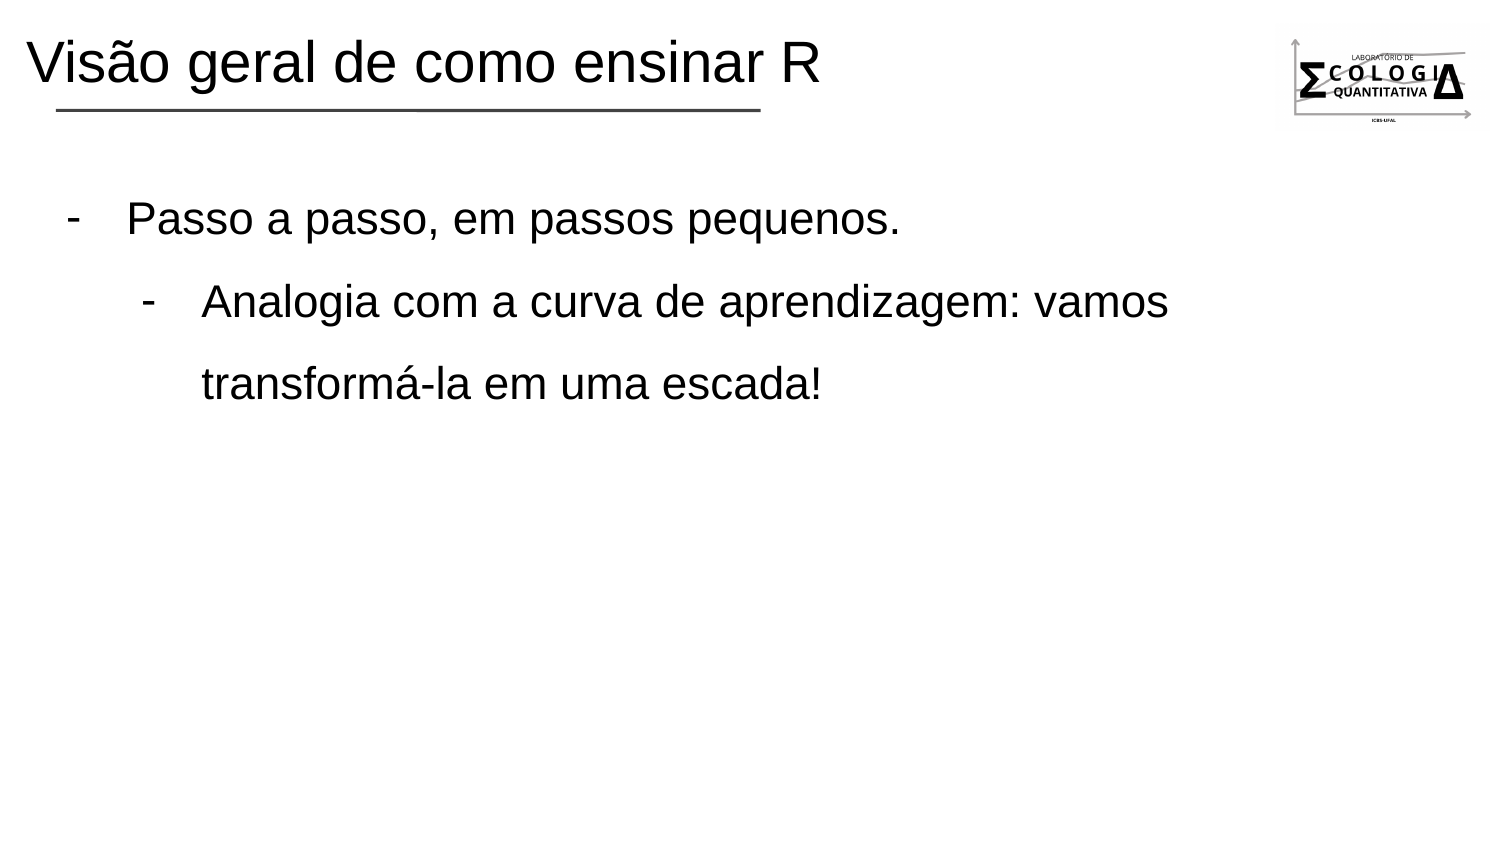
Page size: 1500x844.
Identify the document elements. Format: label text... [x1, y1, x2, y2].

text_box Visão geral de como ensinar R [11, 9, 1210, 117]
text_box Passo a passo, em passos pequenos. Analogia com a curva de aprendizagem: vamos transformá-la em uma escada! [36, 146, 1427, 729]
picture [1275, 23, 1490, 131]
